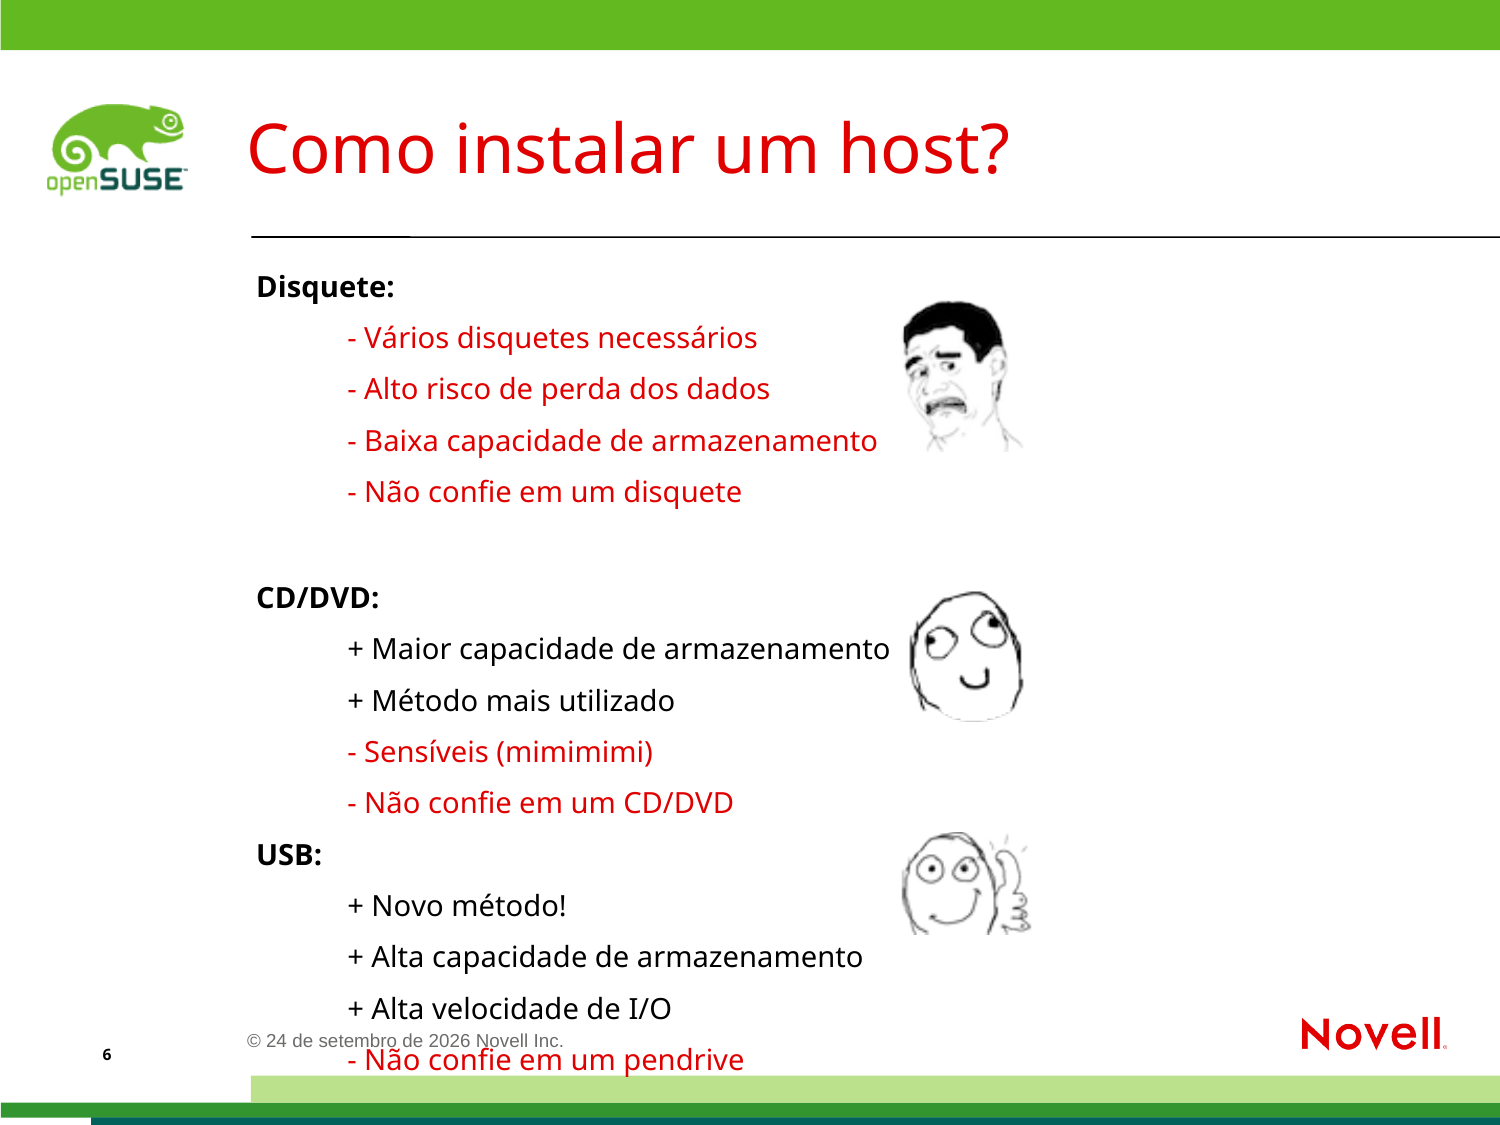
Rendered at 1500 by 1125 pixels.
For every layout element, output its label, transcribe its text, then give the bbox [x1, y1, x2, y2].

picture [1295, 1011, 1453, 1056]
picture [900, 832, 1034, 935]
picture [900, 295, 1034, 452]
picture [47, 104, 188, 197]
title Como instalar um host? [246, 68, 1409, 231]
picture [900, 590, 1034, 724]
list Disquete: - Vários disquetes necessários - Alto risco de perda dos dados - Baixa capacidade de armazenamento - Não confie em um disquete CD/DVD: + Maior capacidade de armazenamento + Método mais utilizado - Sensíveis (mimimimi) - Não confie em um CD/DVD USB: + Novo método! + Alta capacidade de armazenamento + Alta velocidade de I/O - Não confie em um pendrive [245, 267, 1458, 1010]
